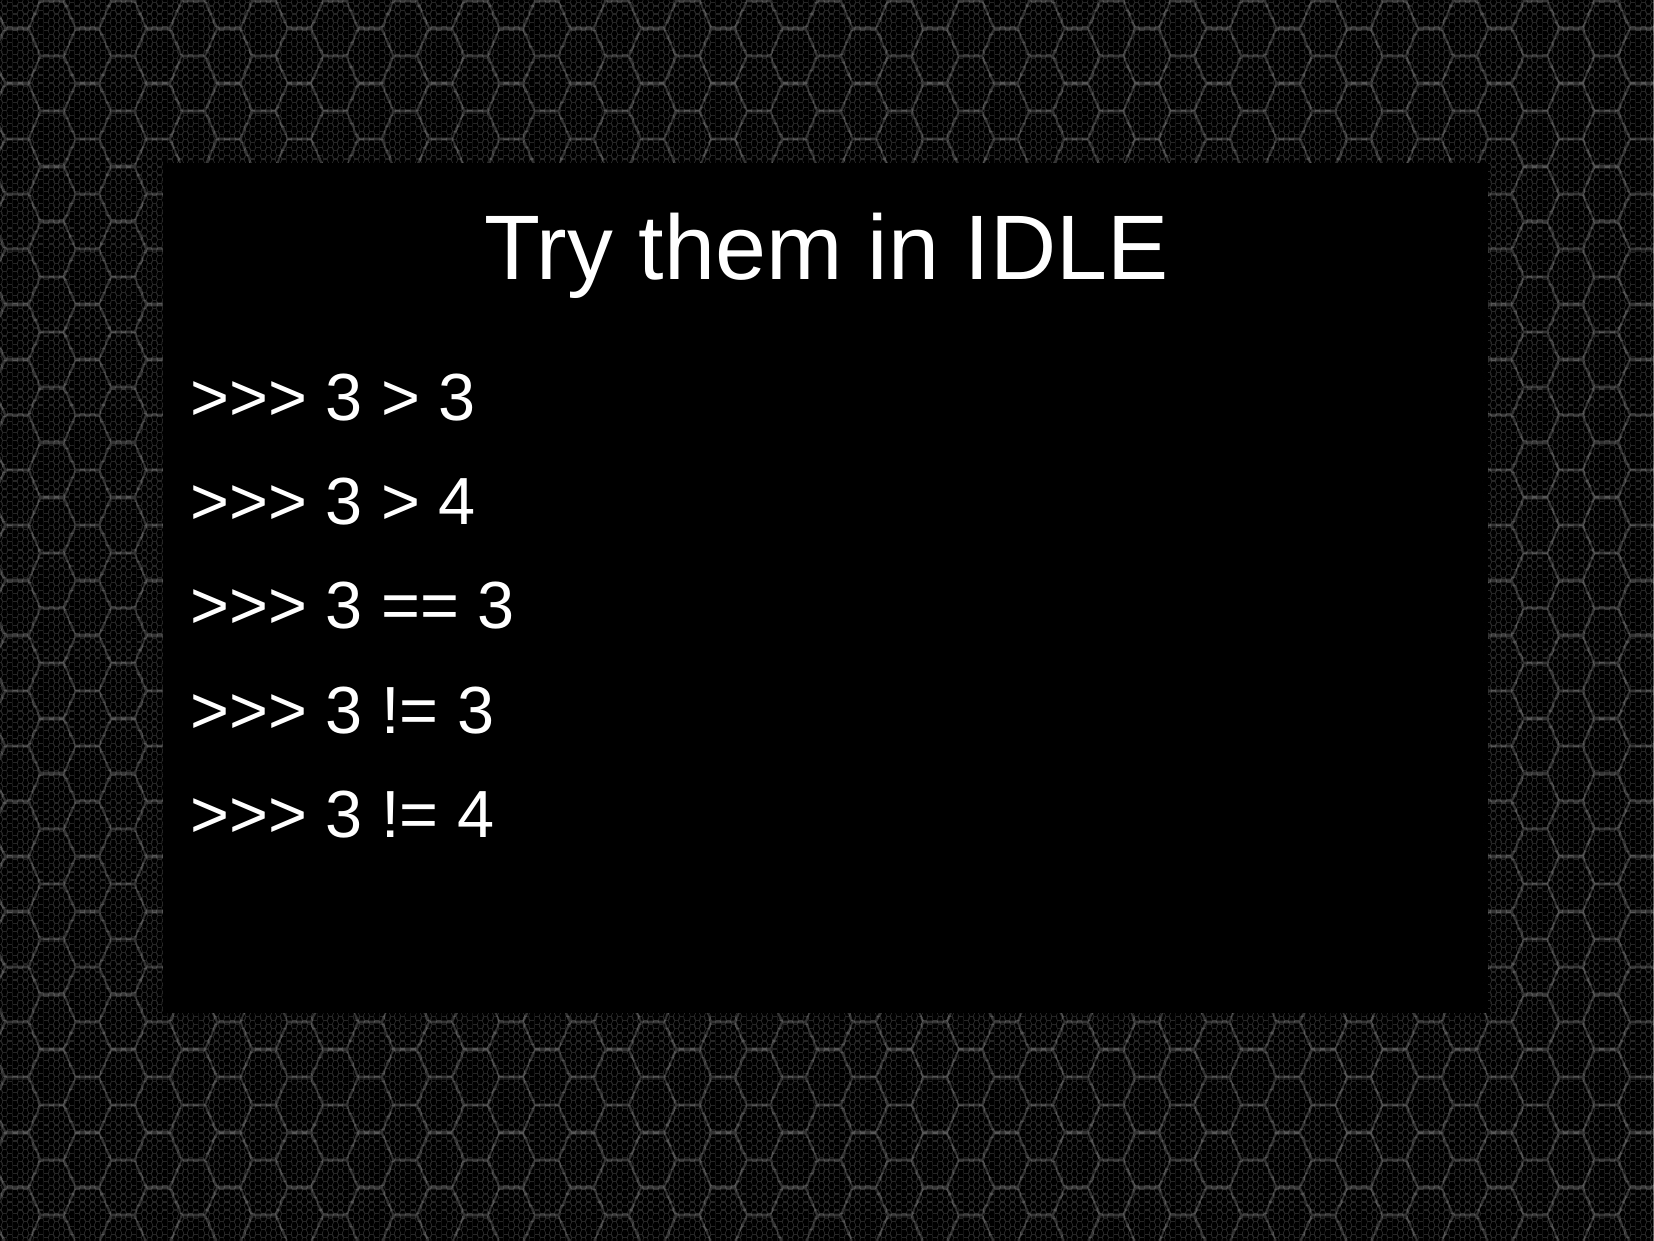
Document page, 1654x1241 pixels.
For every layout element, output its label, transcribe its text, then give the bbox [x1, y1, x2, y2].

picture [0, 0, 1654, 1241]
title Try them in IDLE [82, 165, 1571, 331]
list >>> 3 > 3 >>> 3 > 4 >>> 3 == 3 >>> 3 != 3 >>> 3 != 4 [120, 360, 1501, 1010]
